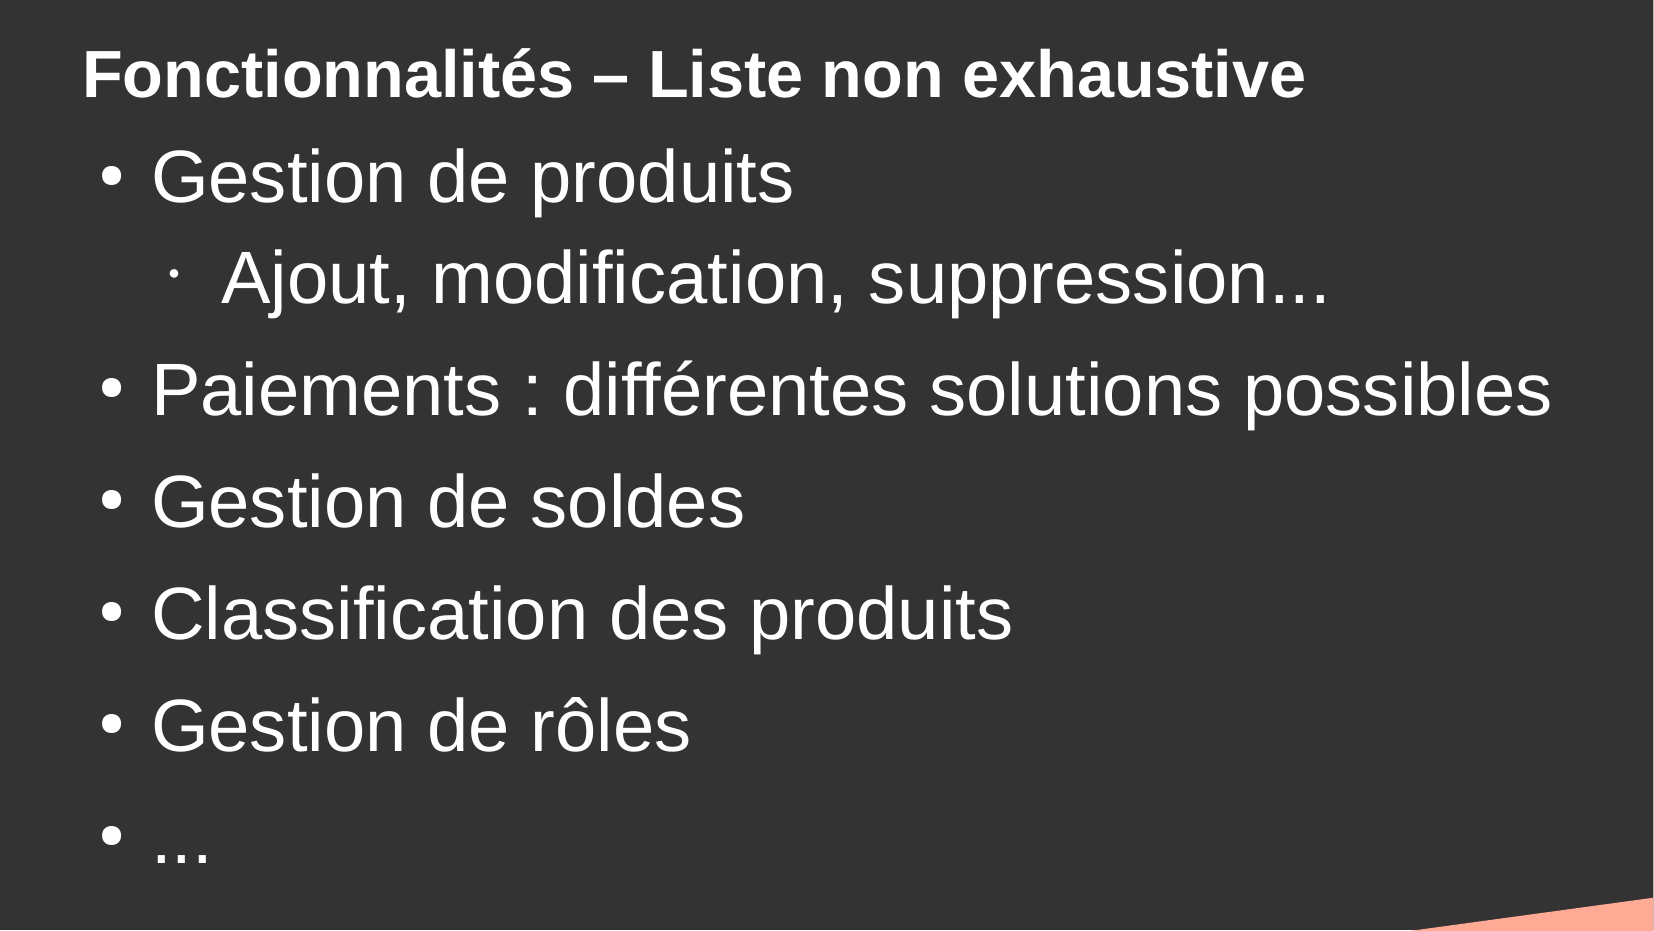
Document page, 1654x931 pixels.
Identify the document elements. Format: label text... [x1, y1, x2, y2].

text_box [1409, 897, 1654, 931]
title Fonctionnalités – Liste non exhaustive [82, 37, 1571, 114]
list Gestion de produits Ajout, modification, suppression... Paiements : différentes solutions possibles Gestion de soldes Classification des produits Gestion de rôles ... [80, 135, 1620, 886]
